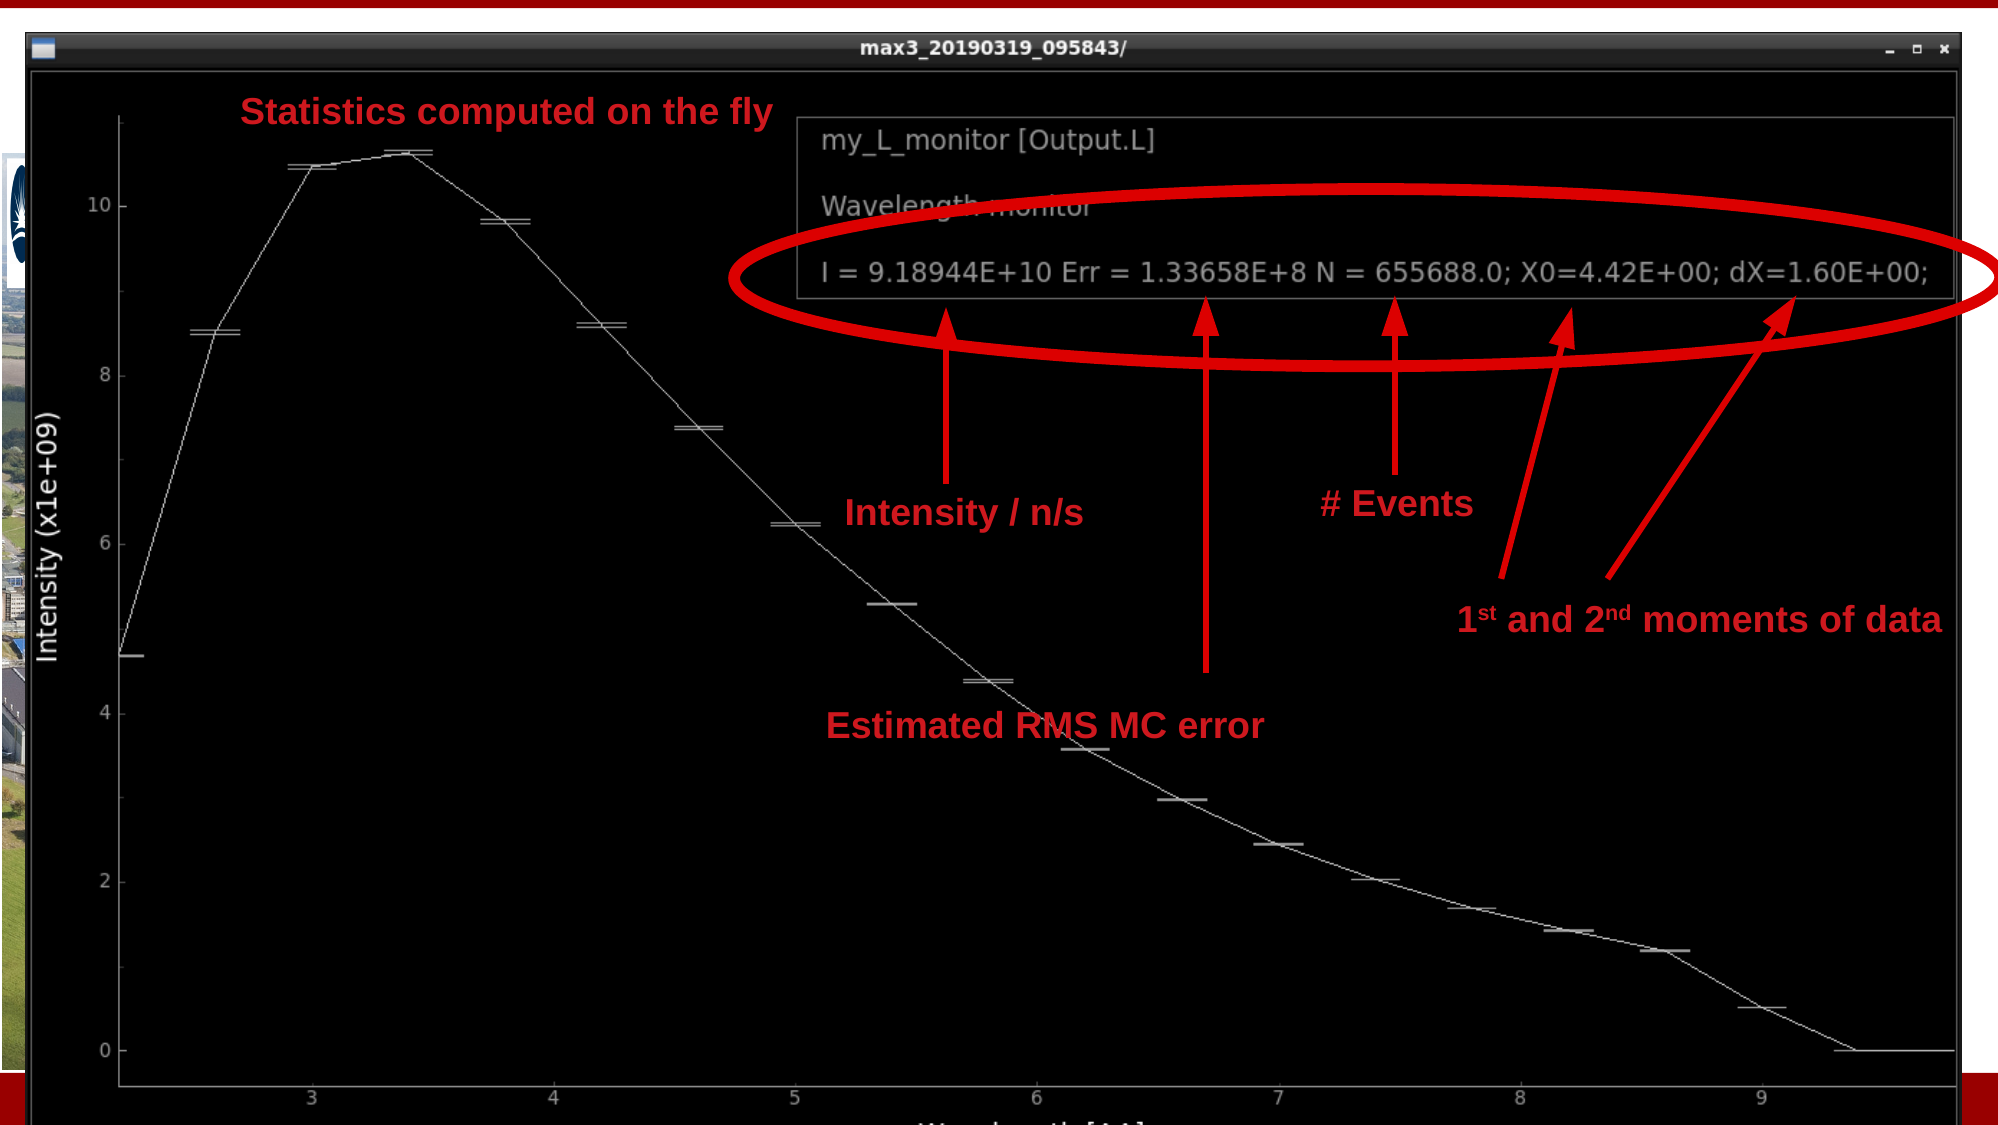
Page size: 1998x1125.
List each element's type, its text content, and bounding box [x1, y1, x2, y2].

text_box # Events [1305, 474, 1490, 532]
picture [1772, 332, 1784, 339]
text_box 1st and 2nd moments of data [1442, 591, 1958, 650]
text_box Intensity / n/s [829, 484, 1100, 542]
picture [2, 32, 1962, 1125]
text_box Estimated RMS MC error [811, 696, 1502, 754]
picture [741, 195, 1962, 360]
text_box Statistics computed on the fly [225, 82, 789, 140]
